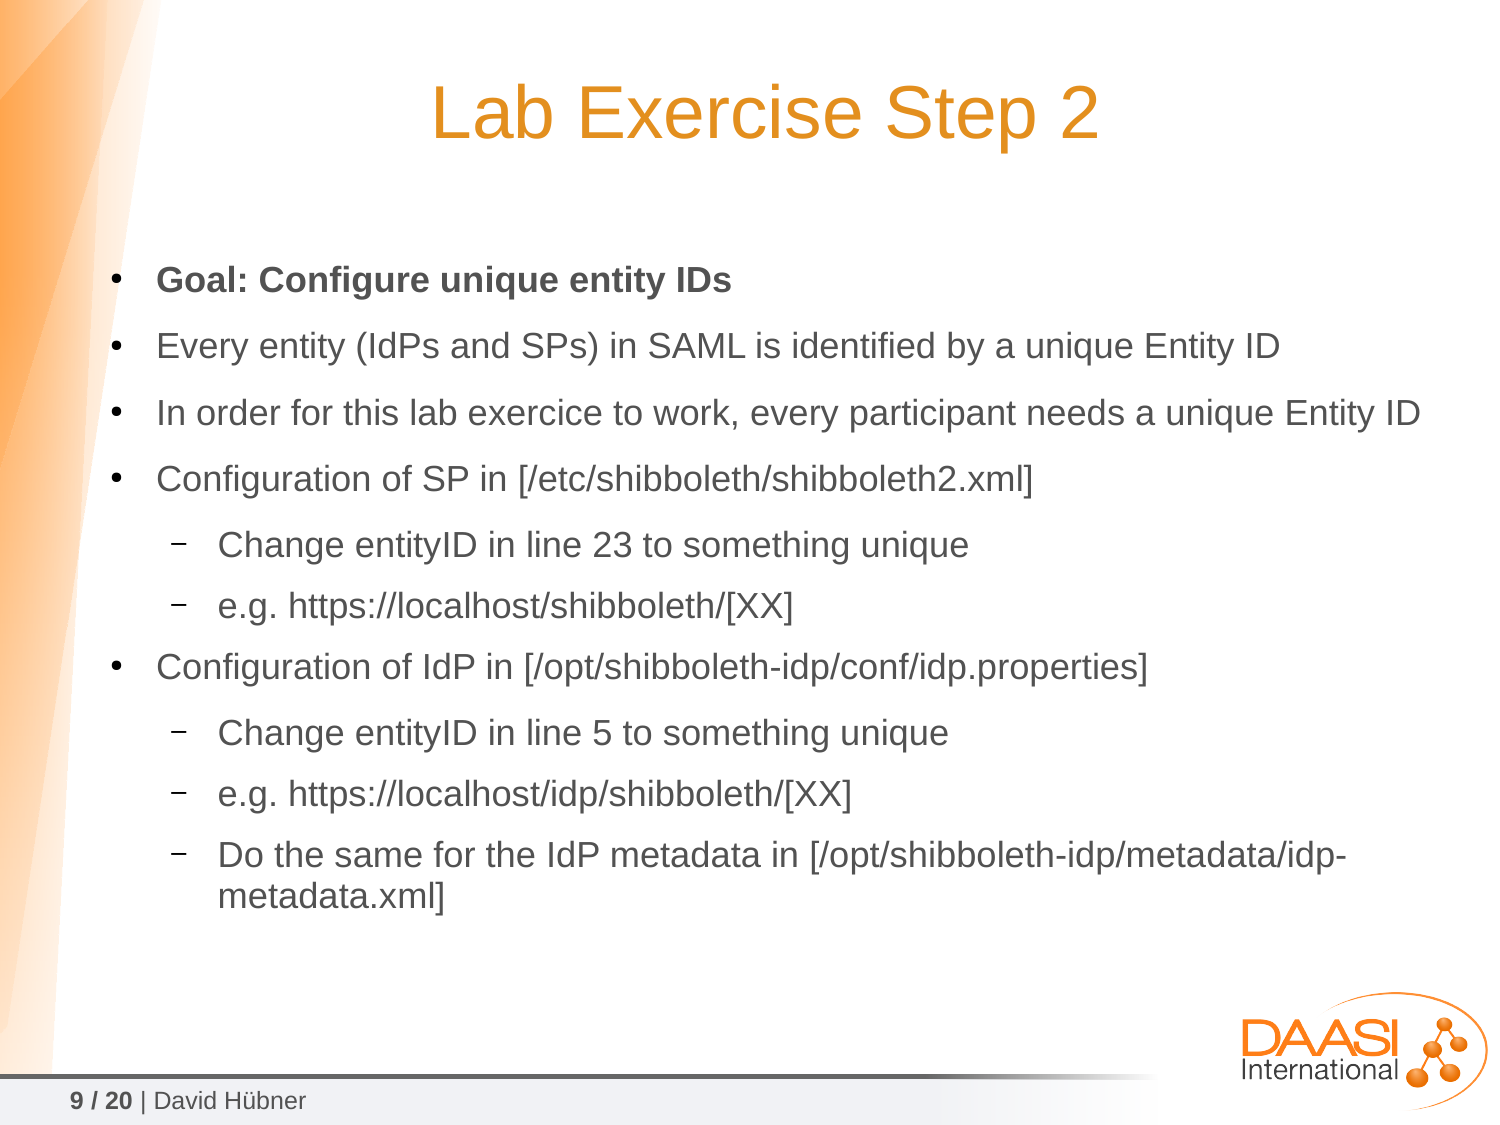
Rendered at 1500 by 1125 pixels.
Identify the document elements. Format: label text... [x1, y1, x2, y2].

title Lab Exercise Step 2 [91, 48, 1441, 178]
list Goal: Configure unique entity IDs Every entity (IdPs and SPs) in SAML is identified by a unique Entity ID In order for this lab exercice to work, every participant needs a unique Entity ID Configuration of SP in [/etc/shibboleth/shibboleth2.xml] Change entityID in line 23 to something unique e.g. https://localhost/shibboleth/[XX] Configuration of IdP in [/opt/shibboleth-idp/conf/idp.properties] Change entityID in line 5 to something unique e.g. https://localhost/idp/shibboleth/[XX] Do the same for the IdP metadata in [/opt/shibboleth-idp/metadata/idp-metadata.xml] [94, 259, 1441, 945]
picture [1240, 992, 1500, 1111]
